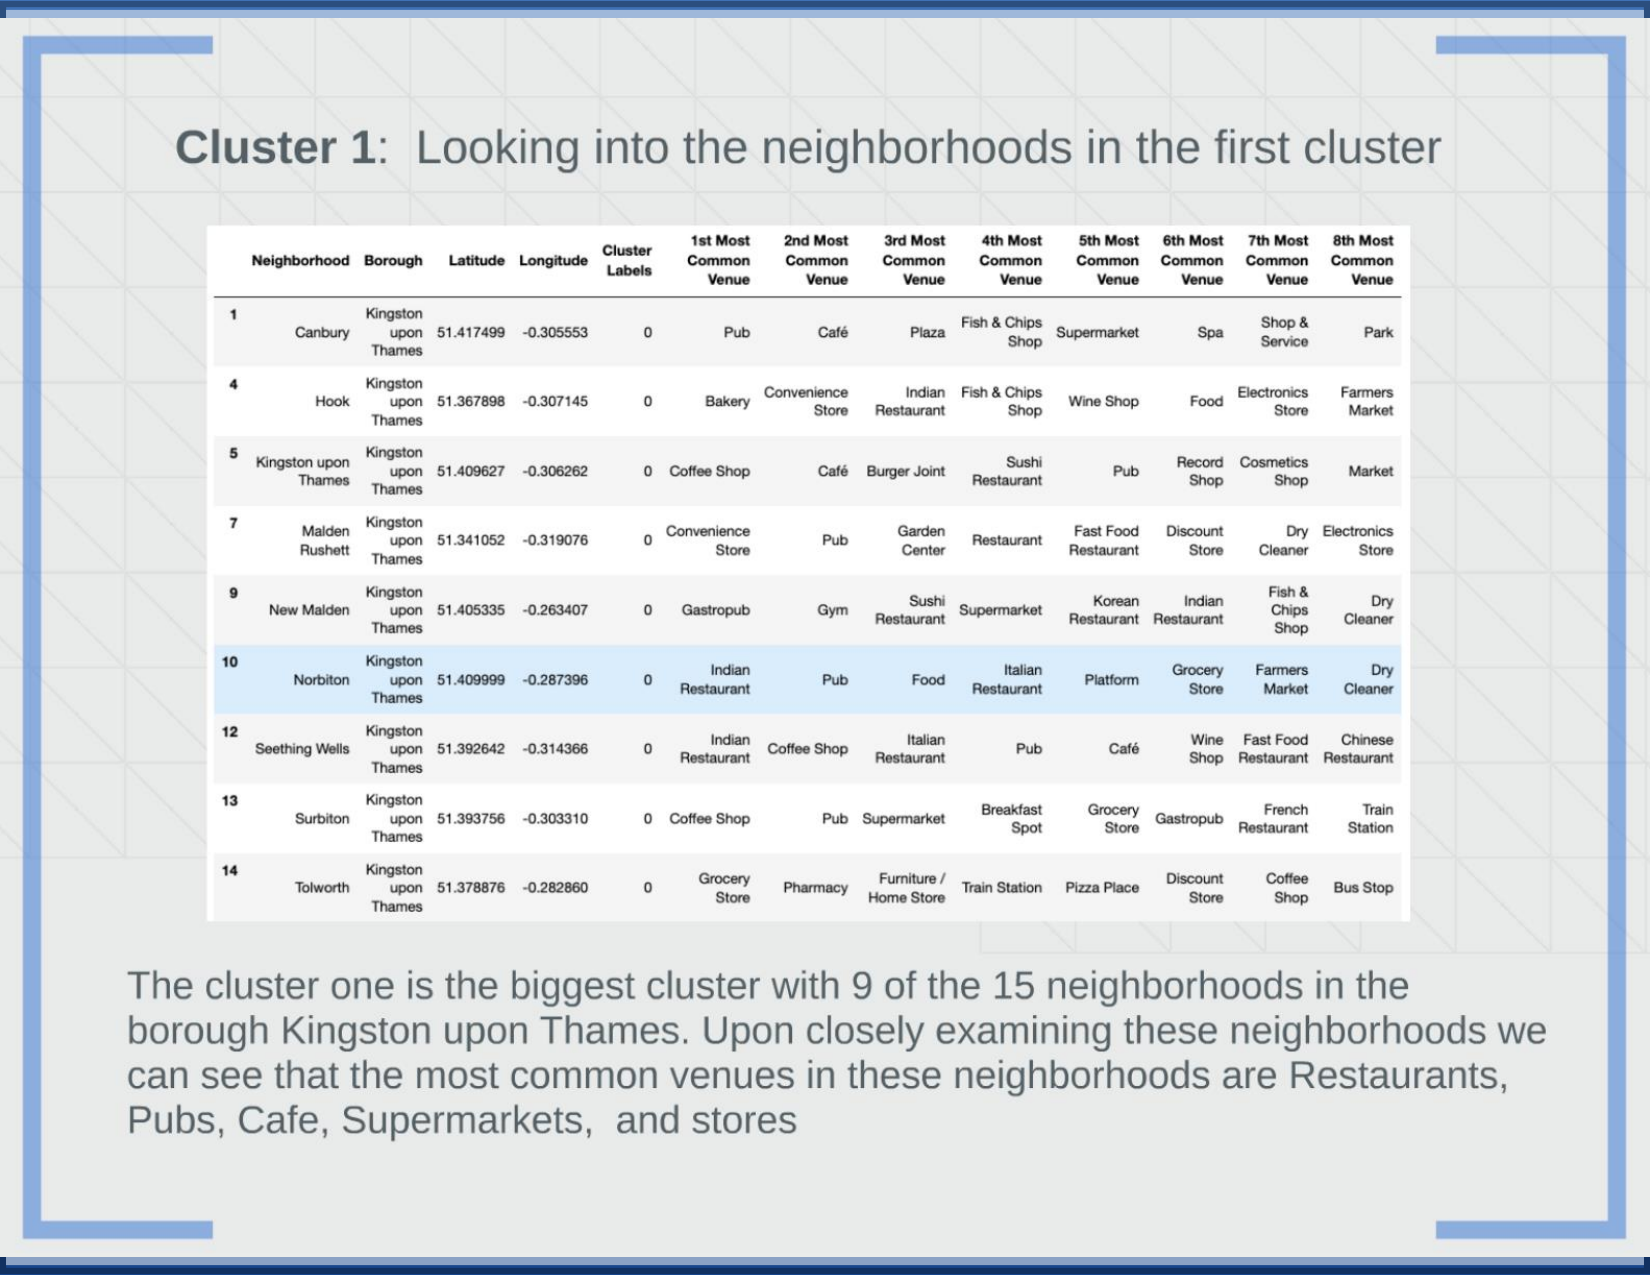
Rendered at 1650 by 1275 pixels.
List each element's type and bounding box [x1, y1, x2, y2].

text_box [0, 18, 1650, 1257]
